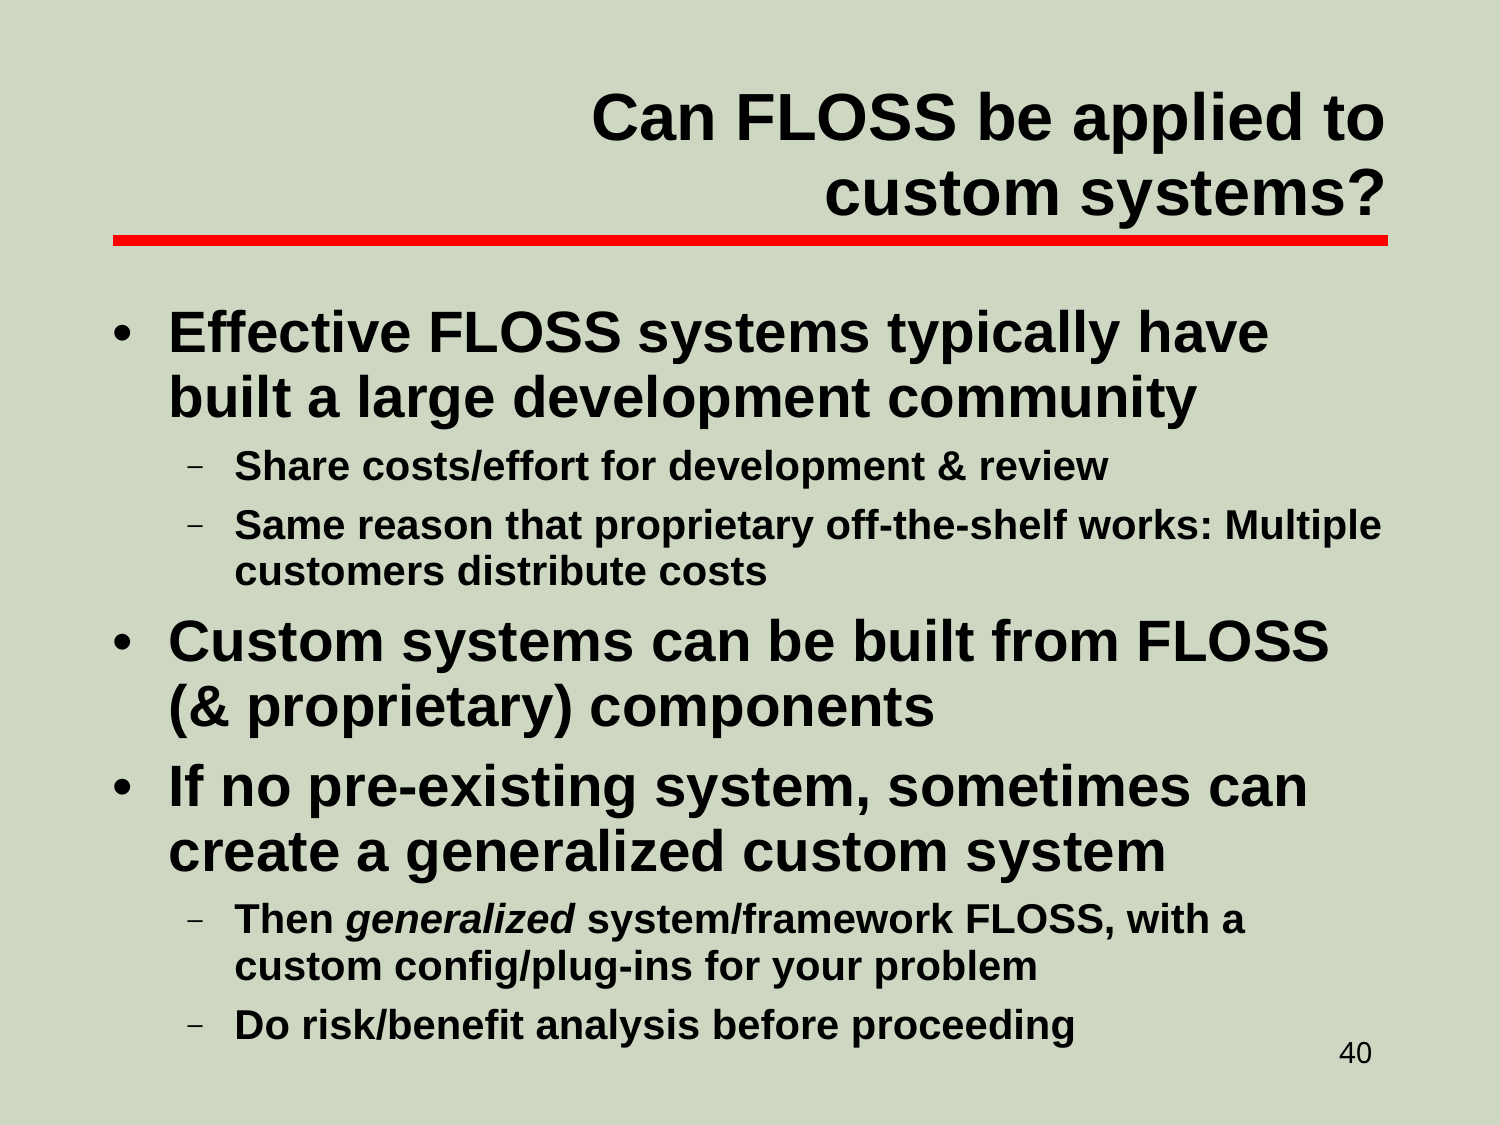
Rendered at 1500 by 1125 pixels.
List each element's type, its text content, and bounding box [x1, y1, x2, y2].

list Effective FLOSS systems typically have built a large development community Share costs/effort for development & review Same reason that proprietary off-the-shelf works: Multiple customers distribute costs Custom systems can be built from FLOSS (& proprietary) components If no pre-existing system, sometimes can create a generalized custom system Then generalized system/framework FLOSS, with a custom config/plug-ins for your problem Do risk/benefit analysis before proceeding [112, 299, 1388, 1111]
title Can FLOSS be applied to custom systems? [337, 79, 1388, 230]
